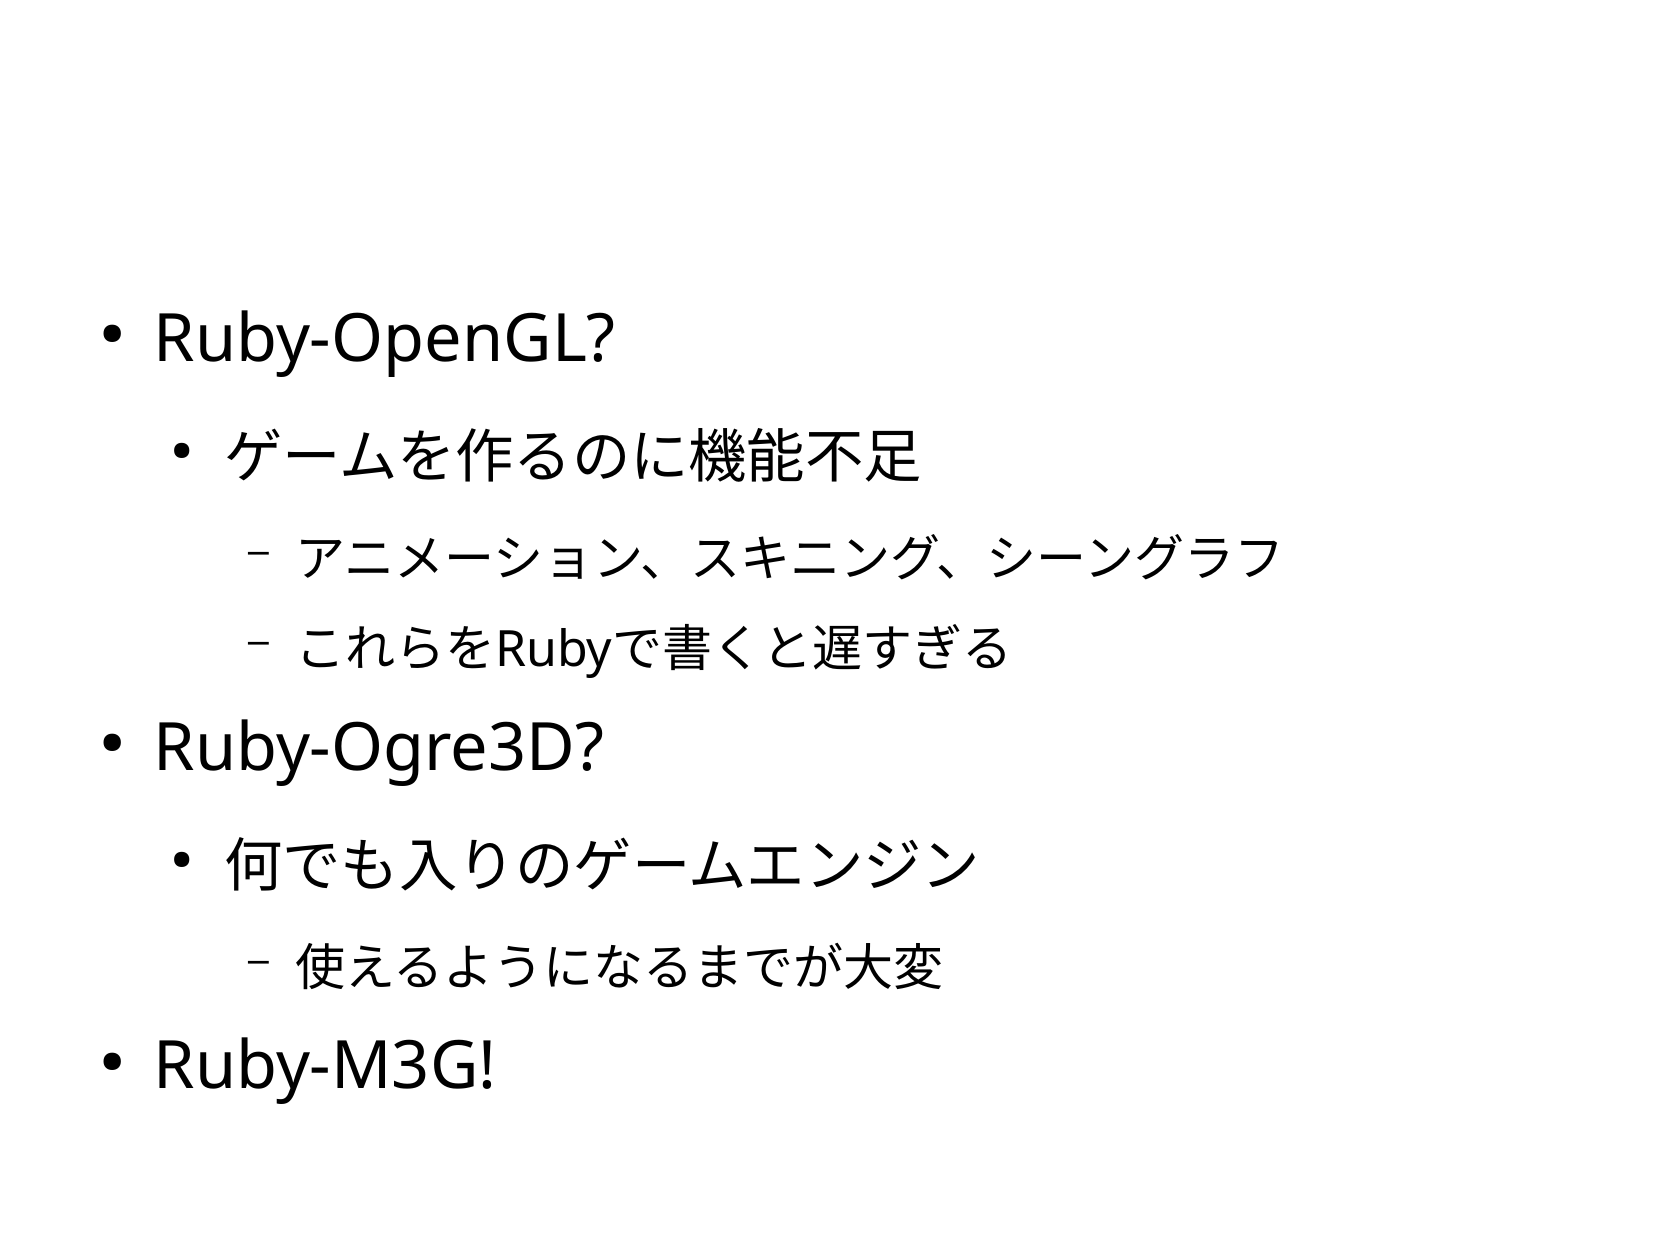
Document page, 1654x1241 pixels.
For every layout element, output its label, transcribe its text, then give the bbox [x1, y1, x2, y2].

list Ruby-OpenGL? ゲームを作るのに機能不足 アニメーション、スキニング、シーングラフ これらをRubyで書くと遅すぎる Ruby-Ogre3D? 何でも入りのゲームエンジン 使えるようになるまでが大変 Ruby-M3G! [82, 290, 1571, 1109]
